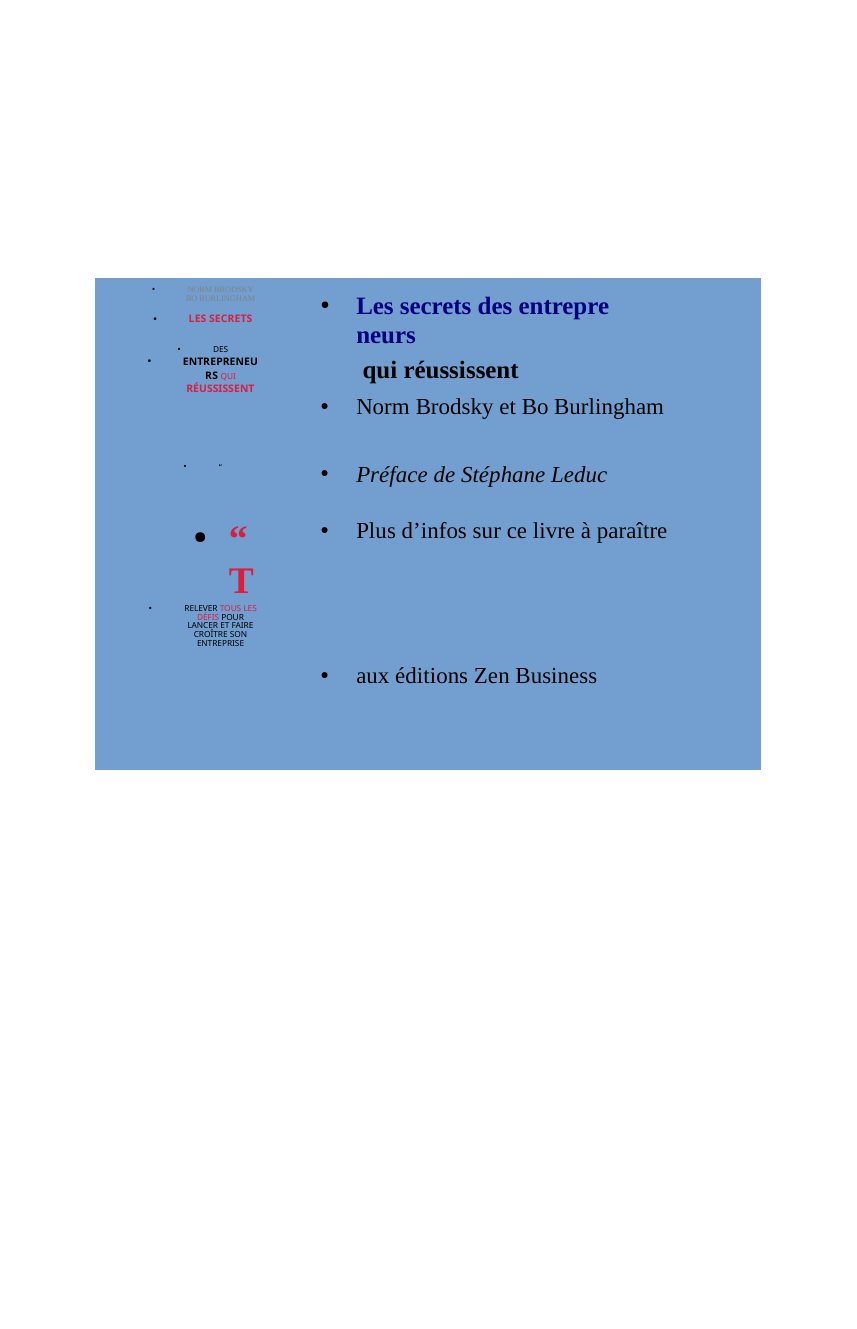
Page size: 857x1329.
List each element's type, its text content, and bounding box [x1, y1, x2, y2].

table_header NORM BRODSKY BO BURLINGHAM LES SECRETS [131, 278, 275, 334]
table_cell [95, 454, 131, 511]
table_cell DES ENTREPRENEURS qui RÉUSSISSENT [131, 334, 275, 454]
table_cell “ [131, 454, 275, 511]
table_cell [131, 656, 275, 713]
table_cell Plus d’infos sur ce livre à paraître [275, 511, 761, 656]
table_header [95, 278, 131, 334]
table_cell Préface de Stéphane Leduc [275, 454, 761, 511]
table_header Les secrets des entrepreneurs qui réussissent Norm Brodsky et Bo Burlingham [275, 278, 761, 454]
table_cell [95, 656, 131, 713]
table_cell [131, 713, 275, 770]
table_cell aux éditions Zen Business [275, 656, 761, 770]
table_cell [95, 334, 131, 454]
table_cell [95, 713, 131, 770]
table_cell “T RELEVER TOUS LES DÉFIS POUR LANCER ET FAIRE CROÎTRE SON ENTREPRISE [131, 511, 275, 656]
table_cell [95, 511, 131, 656]
